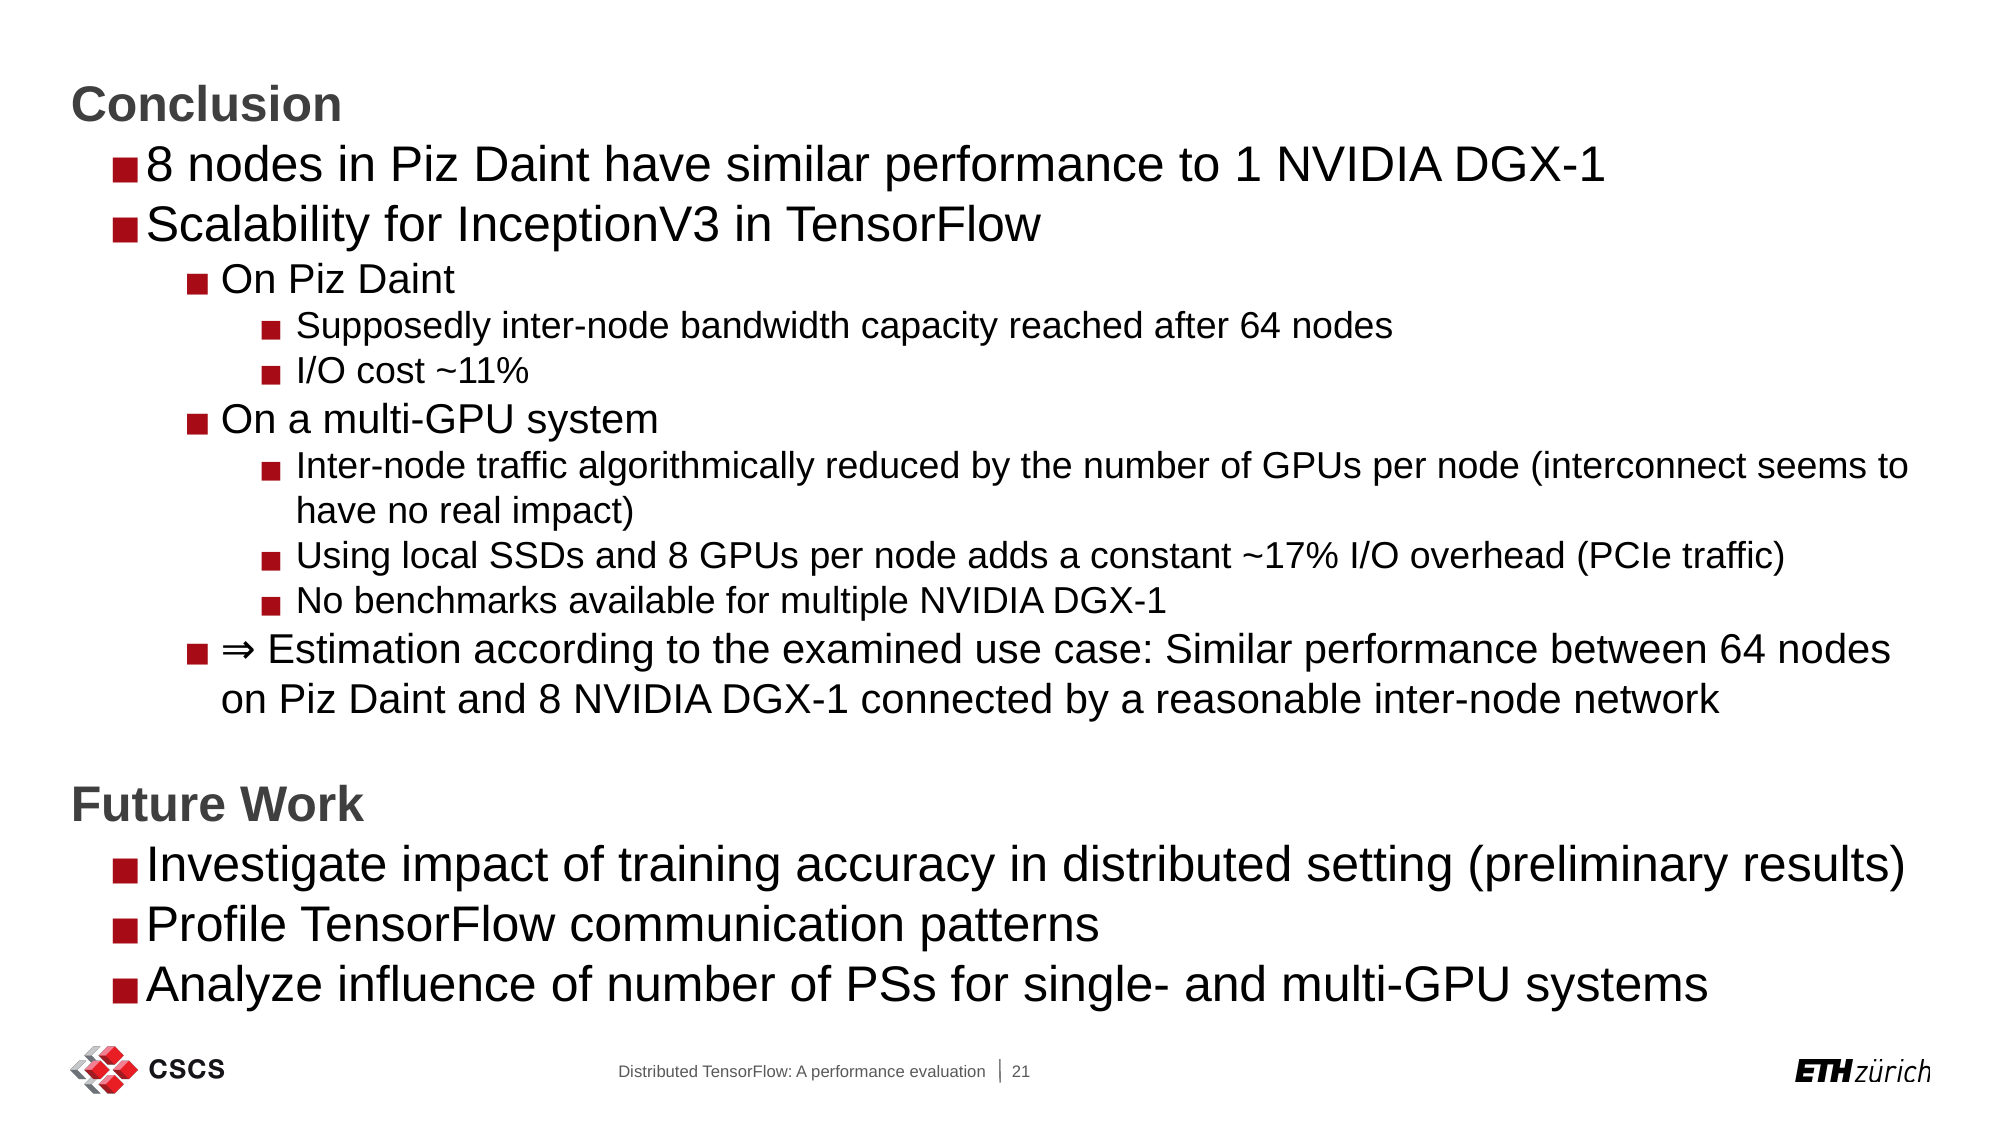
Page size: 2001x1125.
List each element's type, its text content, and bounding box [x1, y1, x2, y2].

footer Distributed TensorFlow: A performance evaluation [322, 1059, 998, 1083]
picture [57, 1033, 236, 1106]
list Conclusion 8 nodes in Piz Daint have similar performance to 1 NVIDIA DGX-1 Scalability for InceptionV3 in TensorFlow On Piz Daint Supposedly inter-node bandwidth capacity reached after 64 nodes I/O cost ~11% On a multi-GPU system Inter-node traffic algorithmically reduced by the number of GPUs per node (interconnect seems to have no real impact) Using local SSDs and 8 GPUs per node adds a constant ~17% I/O overhead (PCIe traffic) No benchmarks available for multiple NVIDIA DGX-1 ⇒ Estimation according to the examined use case: Similar performance between 64 nodes on Piz Daint and 8 NVIDIA DGX-1 connected by a reasonable inter-node network Future Work Investigate impact of training accuracy in distributed setting (preliminary results) Profile TensorFlow communication patterns Analyze influence of number of PSs for single- and multi-GPU systems [70, 61, 1930, 1014]
picture [1795, 1059, 1930, 1082]
slide_number <number> [999, 1059, 1063, 1083]
